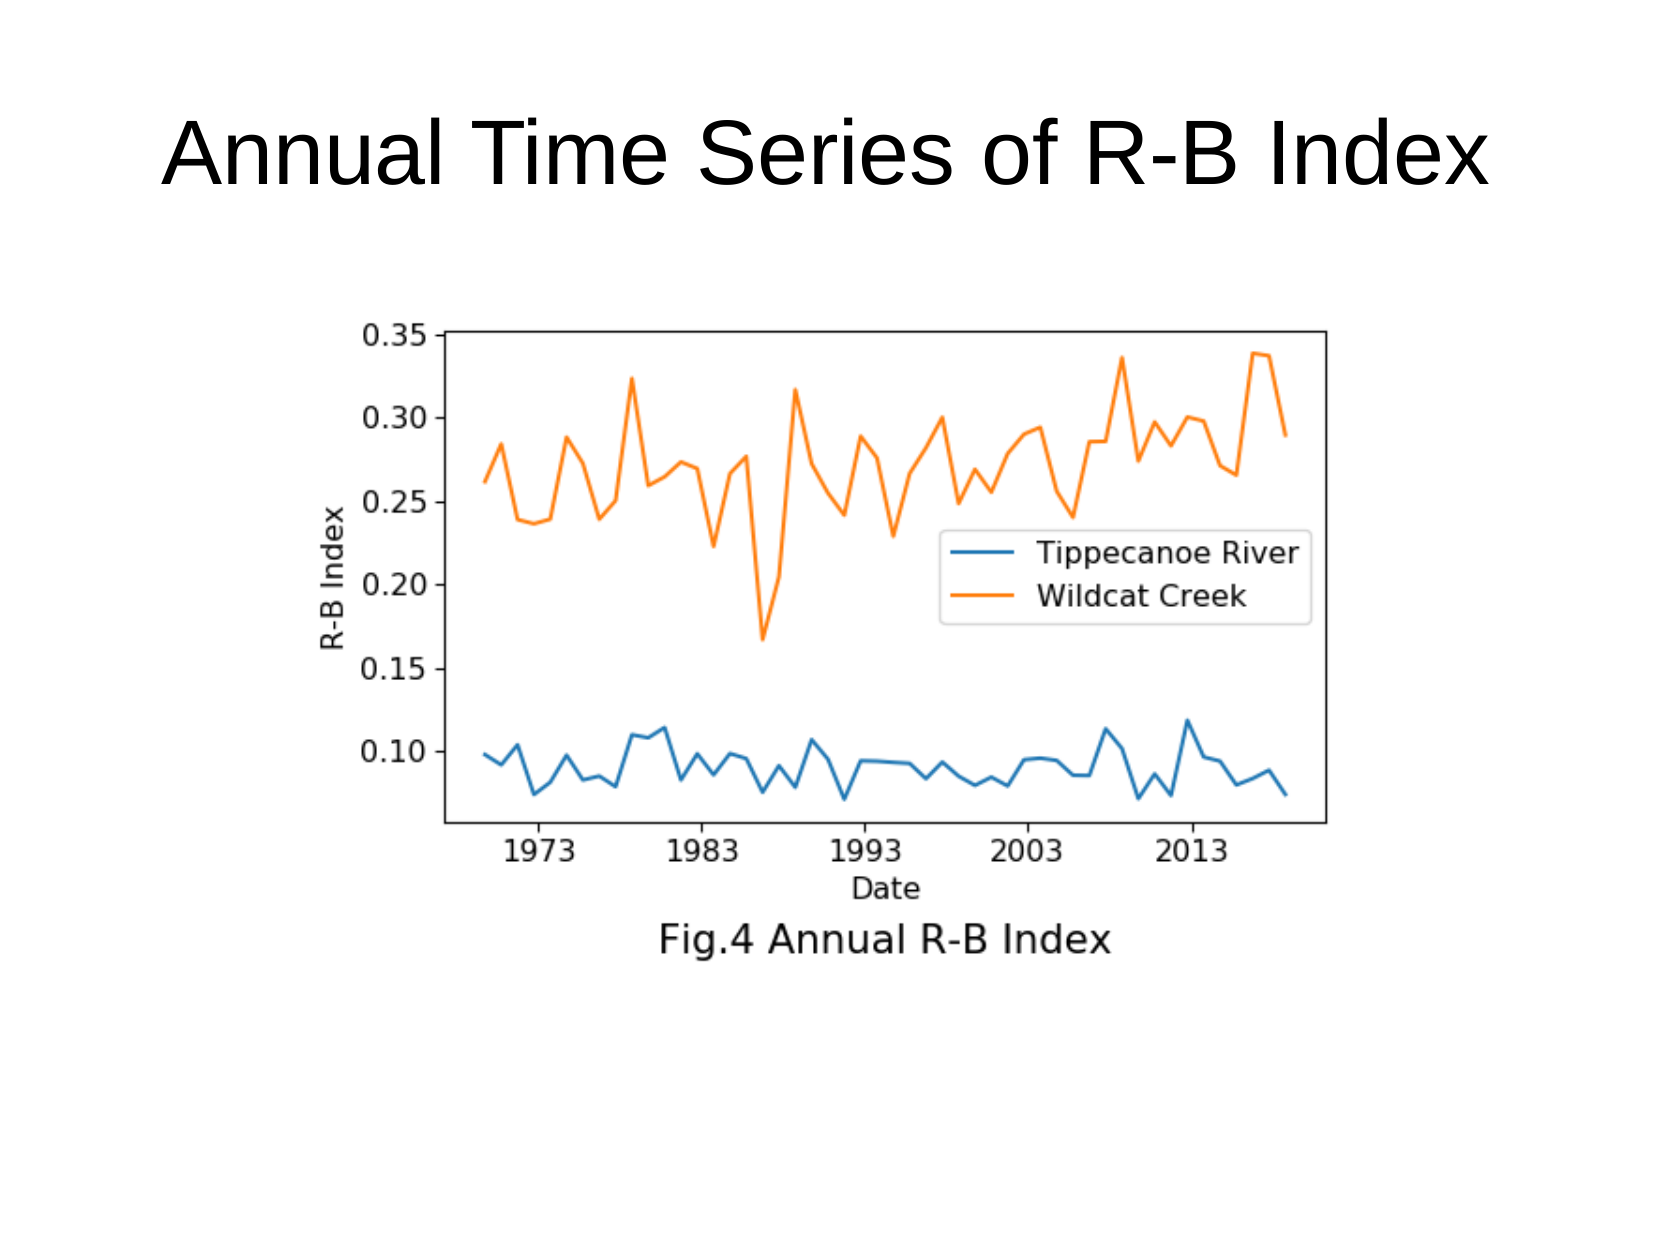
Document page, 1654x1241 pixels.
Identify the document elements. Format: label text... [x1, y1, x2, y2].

title Annual Time Series of R-B Index [82, 49, 1571, 257]
picture [287, 290, 1367, 1010]
